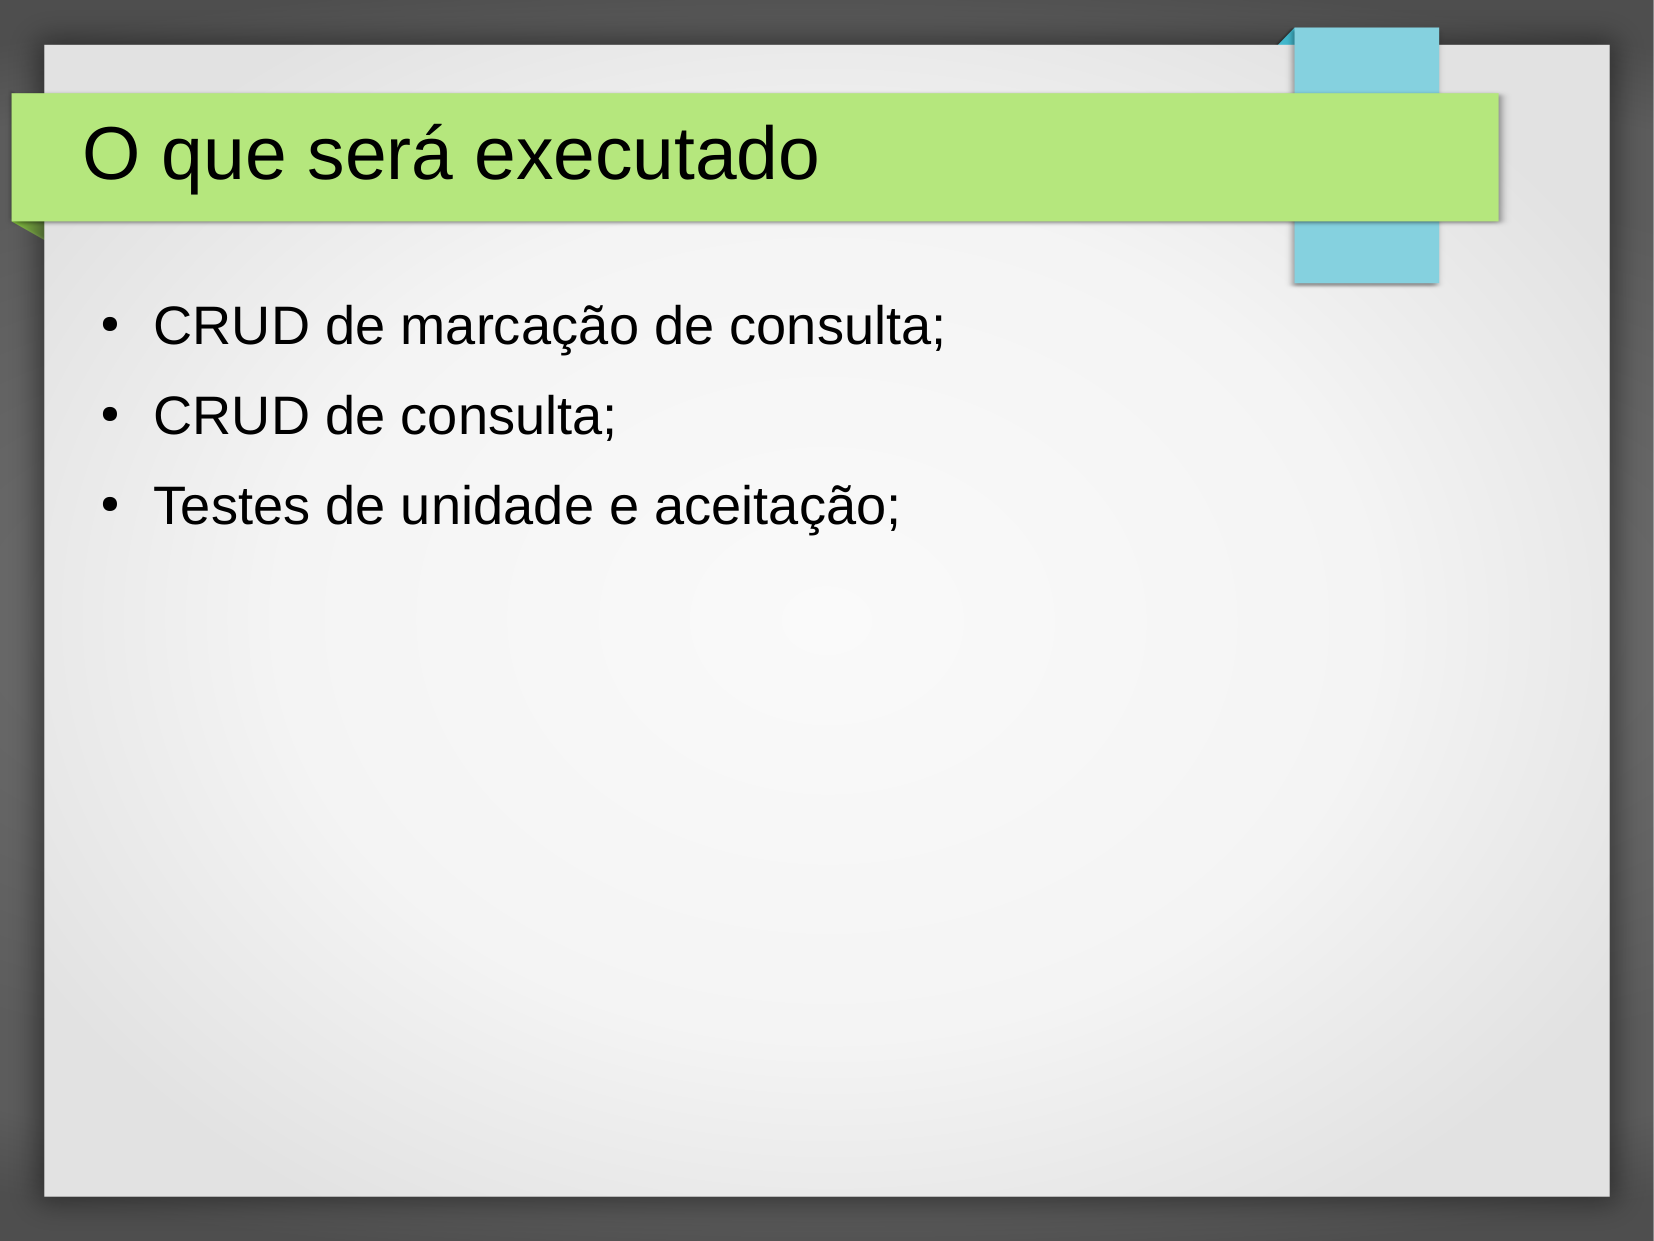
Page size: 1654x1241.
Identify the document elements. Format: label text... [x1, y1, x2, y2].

list CRUD de marcação de consulta; CRUD de consulta; Testes de unidade e aceitação; [82, 295, 1571, 1015]
title O que será executado [82, 94, 1264, 213]
picture [0, 0, 1654, 1241]
